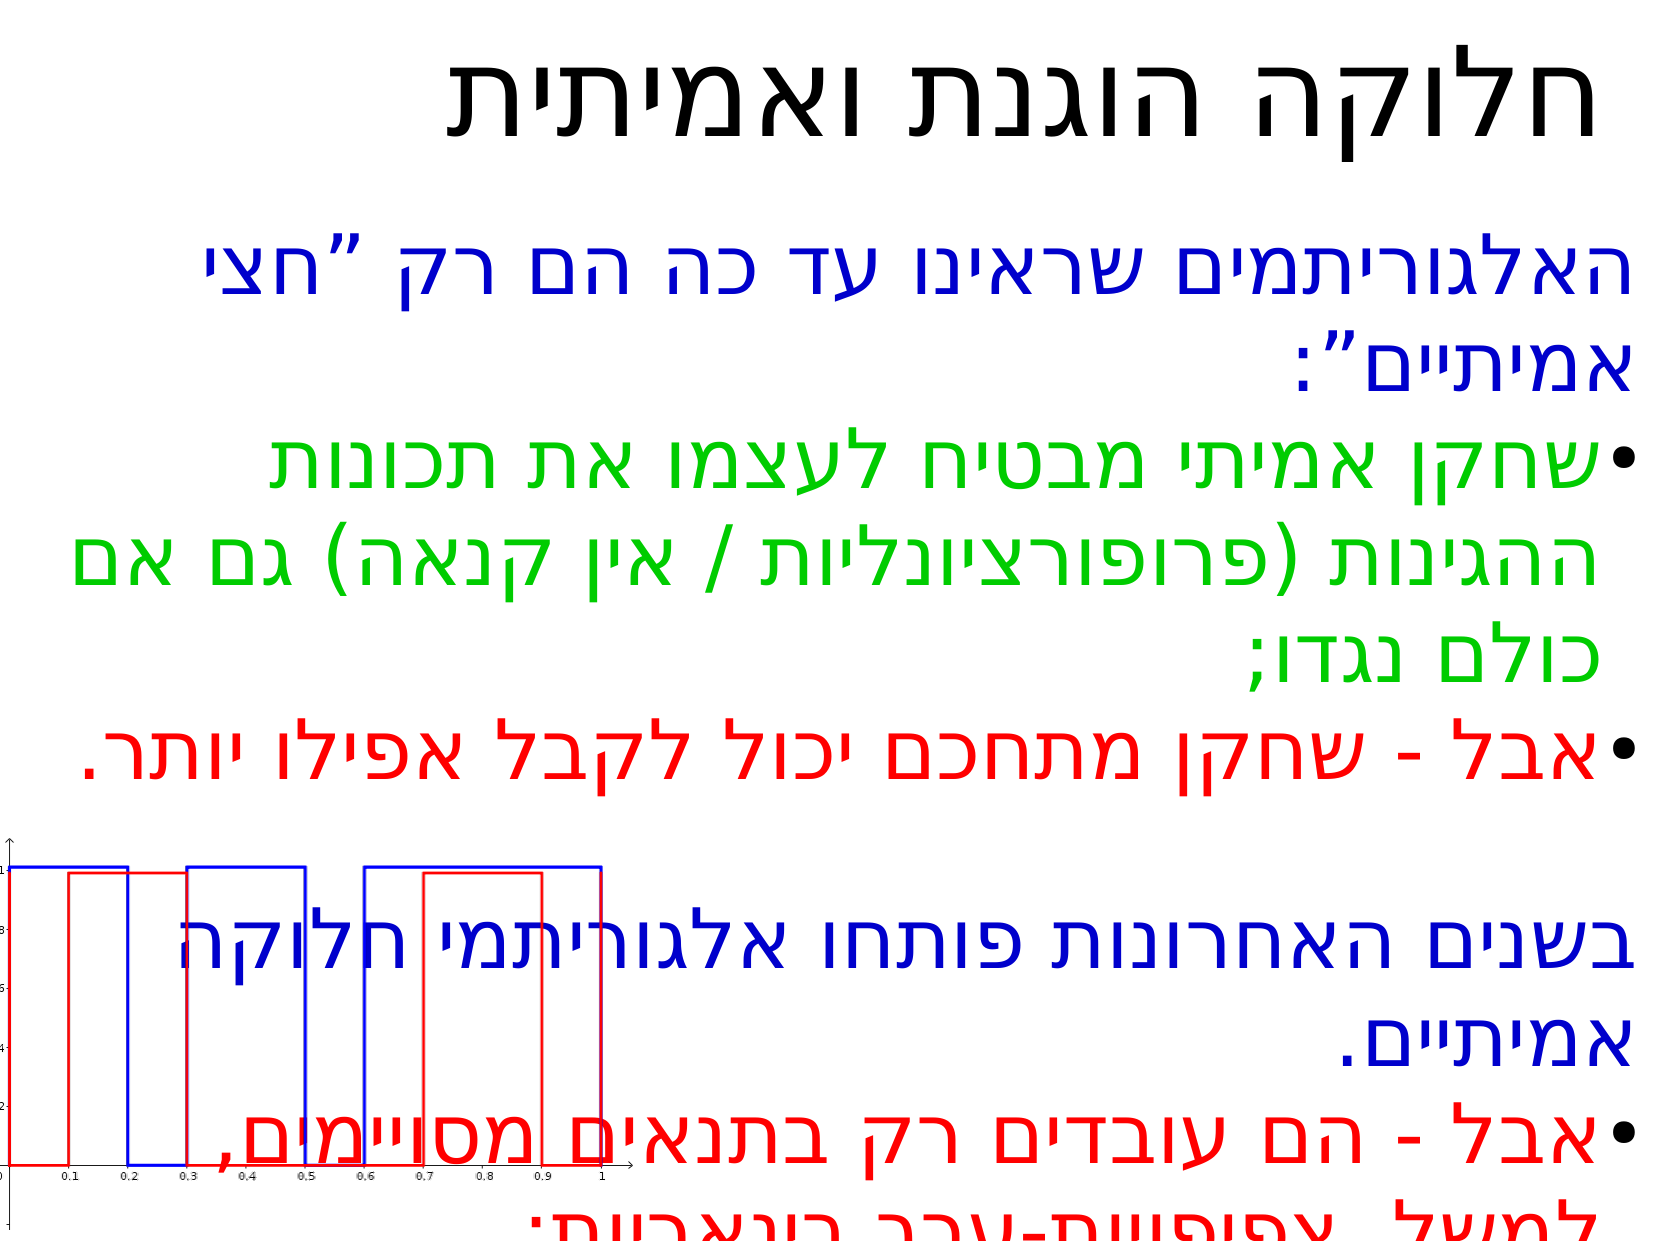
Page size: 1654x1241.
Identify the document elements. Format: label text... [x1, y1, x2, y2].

picture [0, 838, 633, 1231]
text_box האלגוריתמים שראינו עד כה הם רק ”חצי אמיתיים”: שחקן אמיתי מבטיח לעצמו את תכונות ההגינות (פרופורציונליות / אין קנאה) גם אם כולם נגדו; אבל - שחקן מתחכם יכול לקבל אפילו יותר. בשנים האחרונות פותחו אלגוריתמי חלוקה אמיתיים. אבל - הם עובדים רק בתנאים מסויימים, למשל, צפיפויות-ערך בינאריות: [0, 210, 1654, 1241]
title חלוקה הוגנת ואמיתית [30, 7, 1654, 166]
